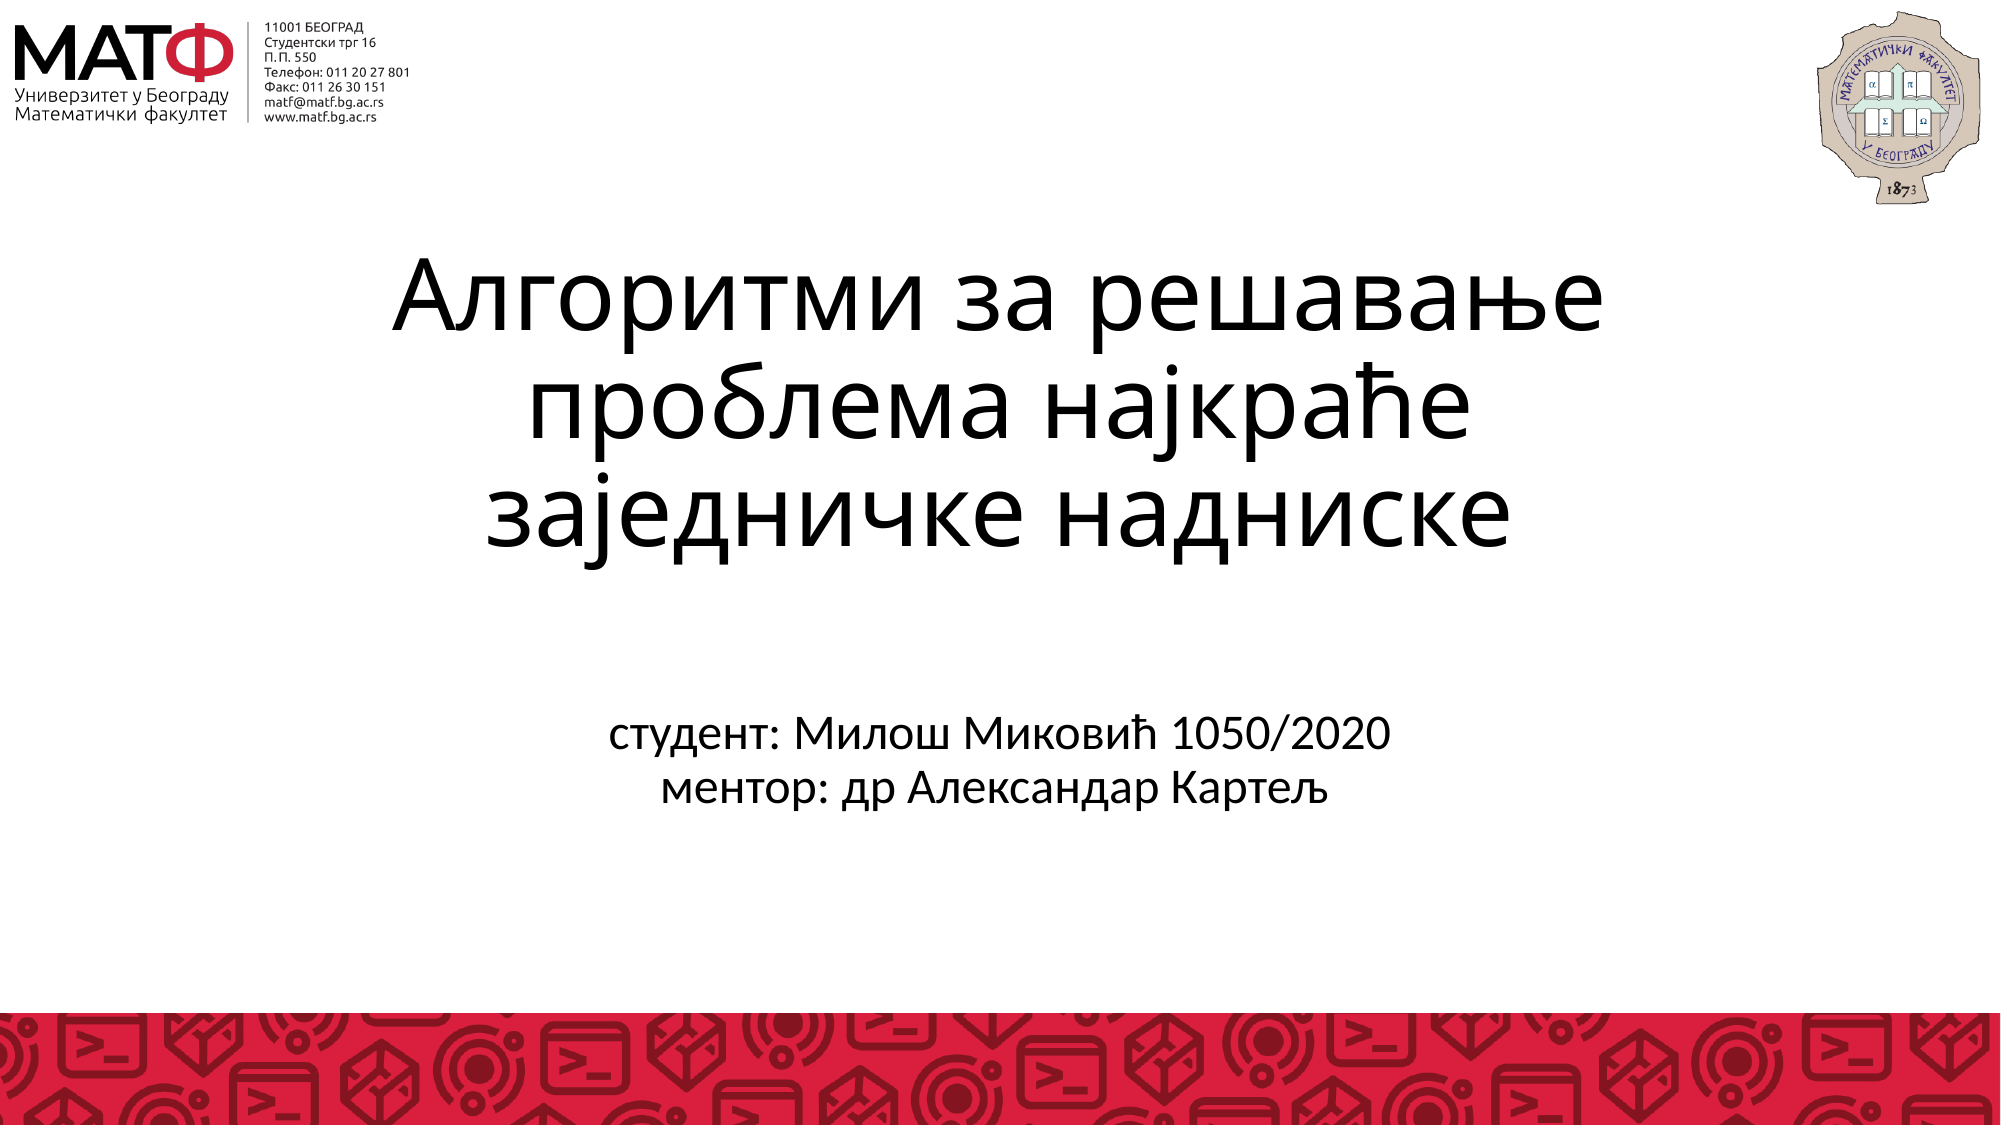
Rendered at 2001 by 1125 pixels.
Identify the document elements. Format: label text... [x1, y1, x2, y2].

subtitle студент: Милош Миковић 1050/2020 ментор: др Александар Картељ [249, 698, 1750, 971]
picture [0, 1013, 2001, 1125]
picture [0, 0, 435, 147]
title Алгоритми за решавање проблема најкраће заједничке надниске [249, 184, 1750, 576]
picture [1948, 0, 1995, 225]
